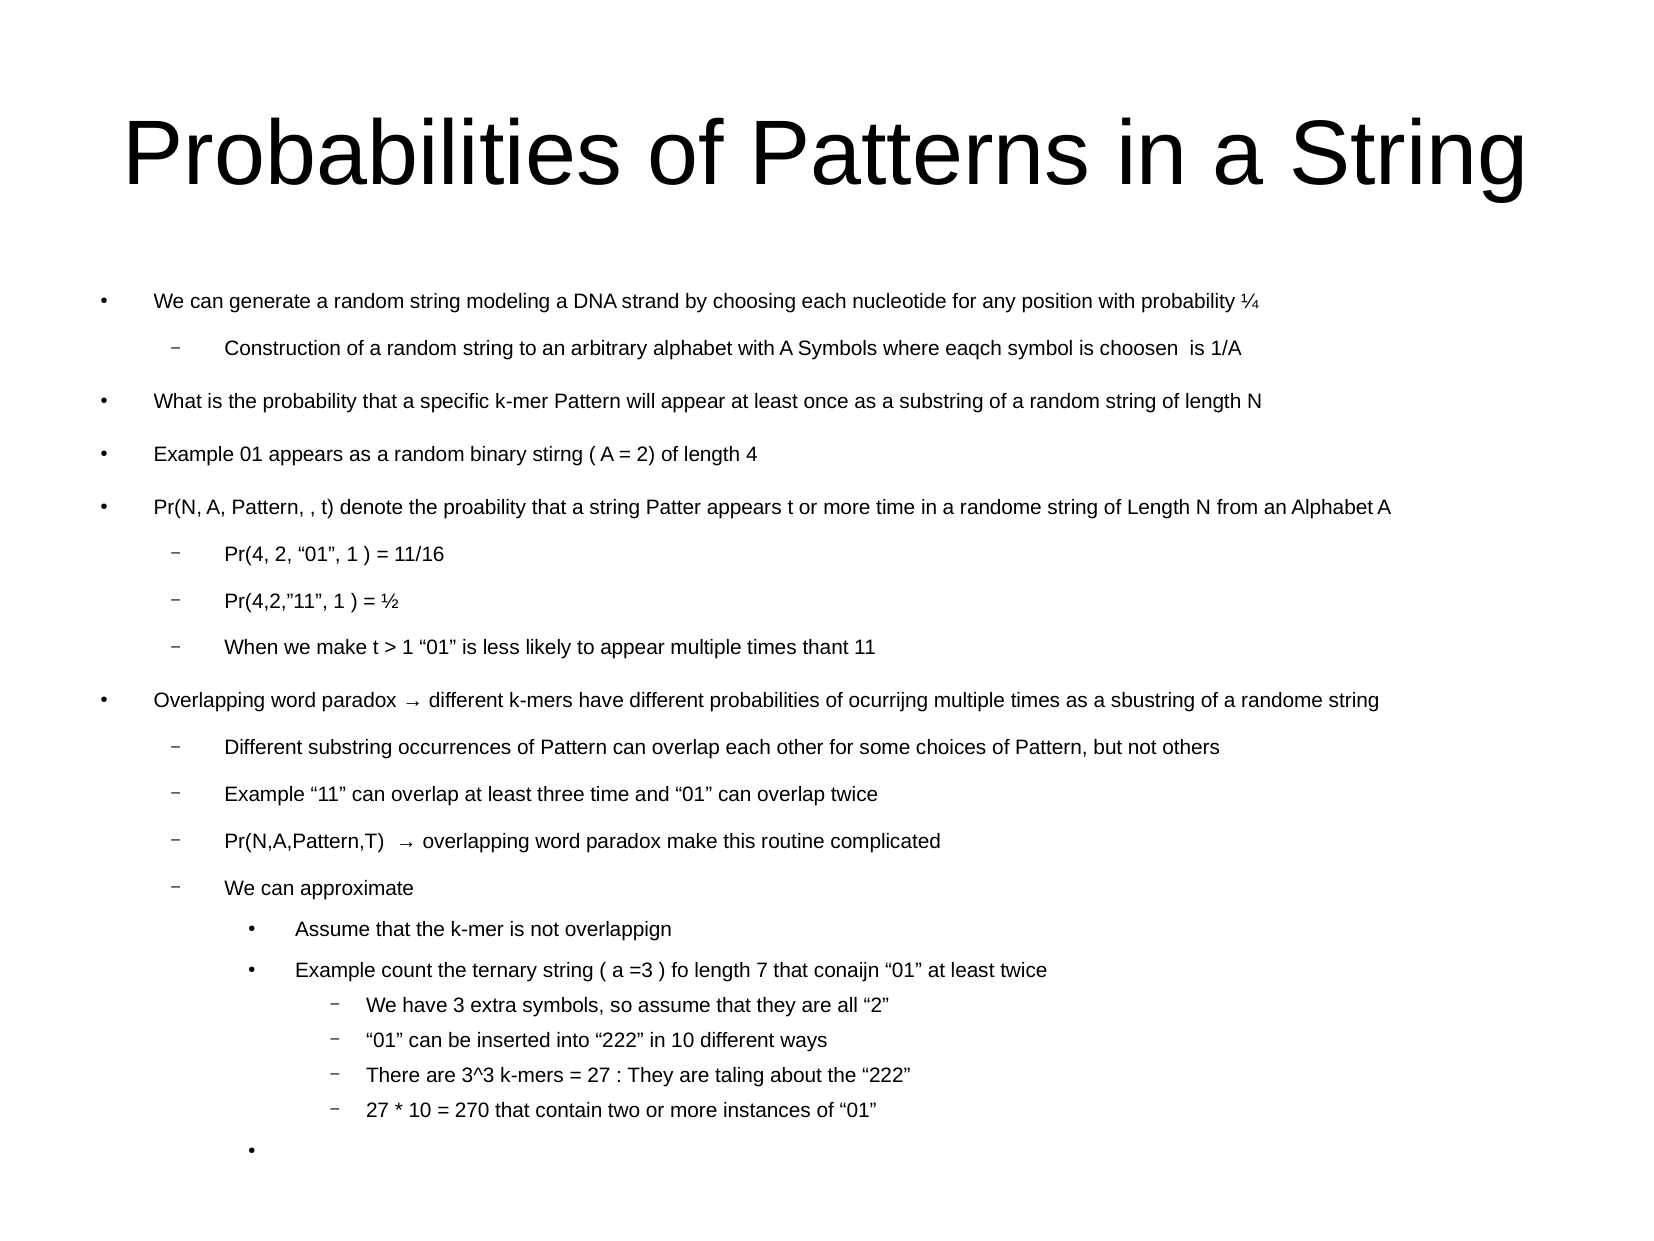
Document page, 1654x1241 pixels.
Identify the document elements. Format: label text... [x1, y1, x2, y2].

list We can generate a random string modeling a DNA strand by choosing each nucleotide for any position with probability ¼ Construction of a random string to an arbitrary alphabet with A Symbols where eaqch symbol is choosen is 1/A What is the probability that a specific k-mer Pattern will appear at least once as a substring of a random string of length N Example 01 appears as a random binary stirng ( A = 2) of length 4 Pr(N, A, Pattern, , t) denote the proability that a string Patter appears t or more time in a randome string of Length N from an Alphabet A Pr(4, 2, “01”, 1 ) = 11/16 Pr(4,2,”11”, 1 ) = ½ When we make t > 1 “01” is less likely to appear multiple times thant 11 Overlapping word paradox → different k-mers have different probabilities of ocurrijng multiple times as a sbustring of a randome string Different substring occurrences of Pattern can overlap each other for some choices of Pattern, but not others Example “11” can overlap at least three time and “01” can overlap twice Pr(N,A,Pattern,T) → overlapping word paradox make this routine complicated We can approximate Assume that the k-mer is not overlappign Example count the ternary string ( a =3 ) fo length 7 that conaijn “01” at least twice We have 3 extra symbols, so assume that they are all “2” “01” can be inserted into “222” in 10 different ways There are 3^3 k-mers = 27 : They are taling about the “222” 27 * 10 = 270 that contain two or more instances of “01” [82, 290, 1571, 1217]
title Probabilities of Patterns in a String [82, 49, 1571, 257]
